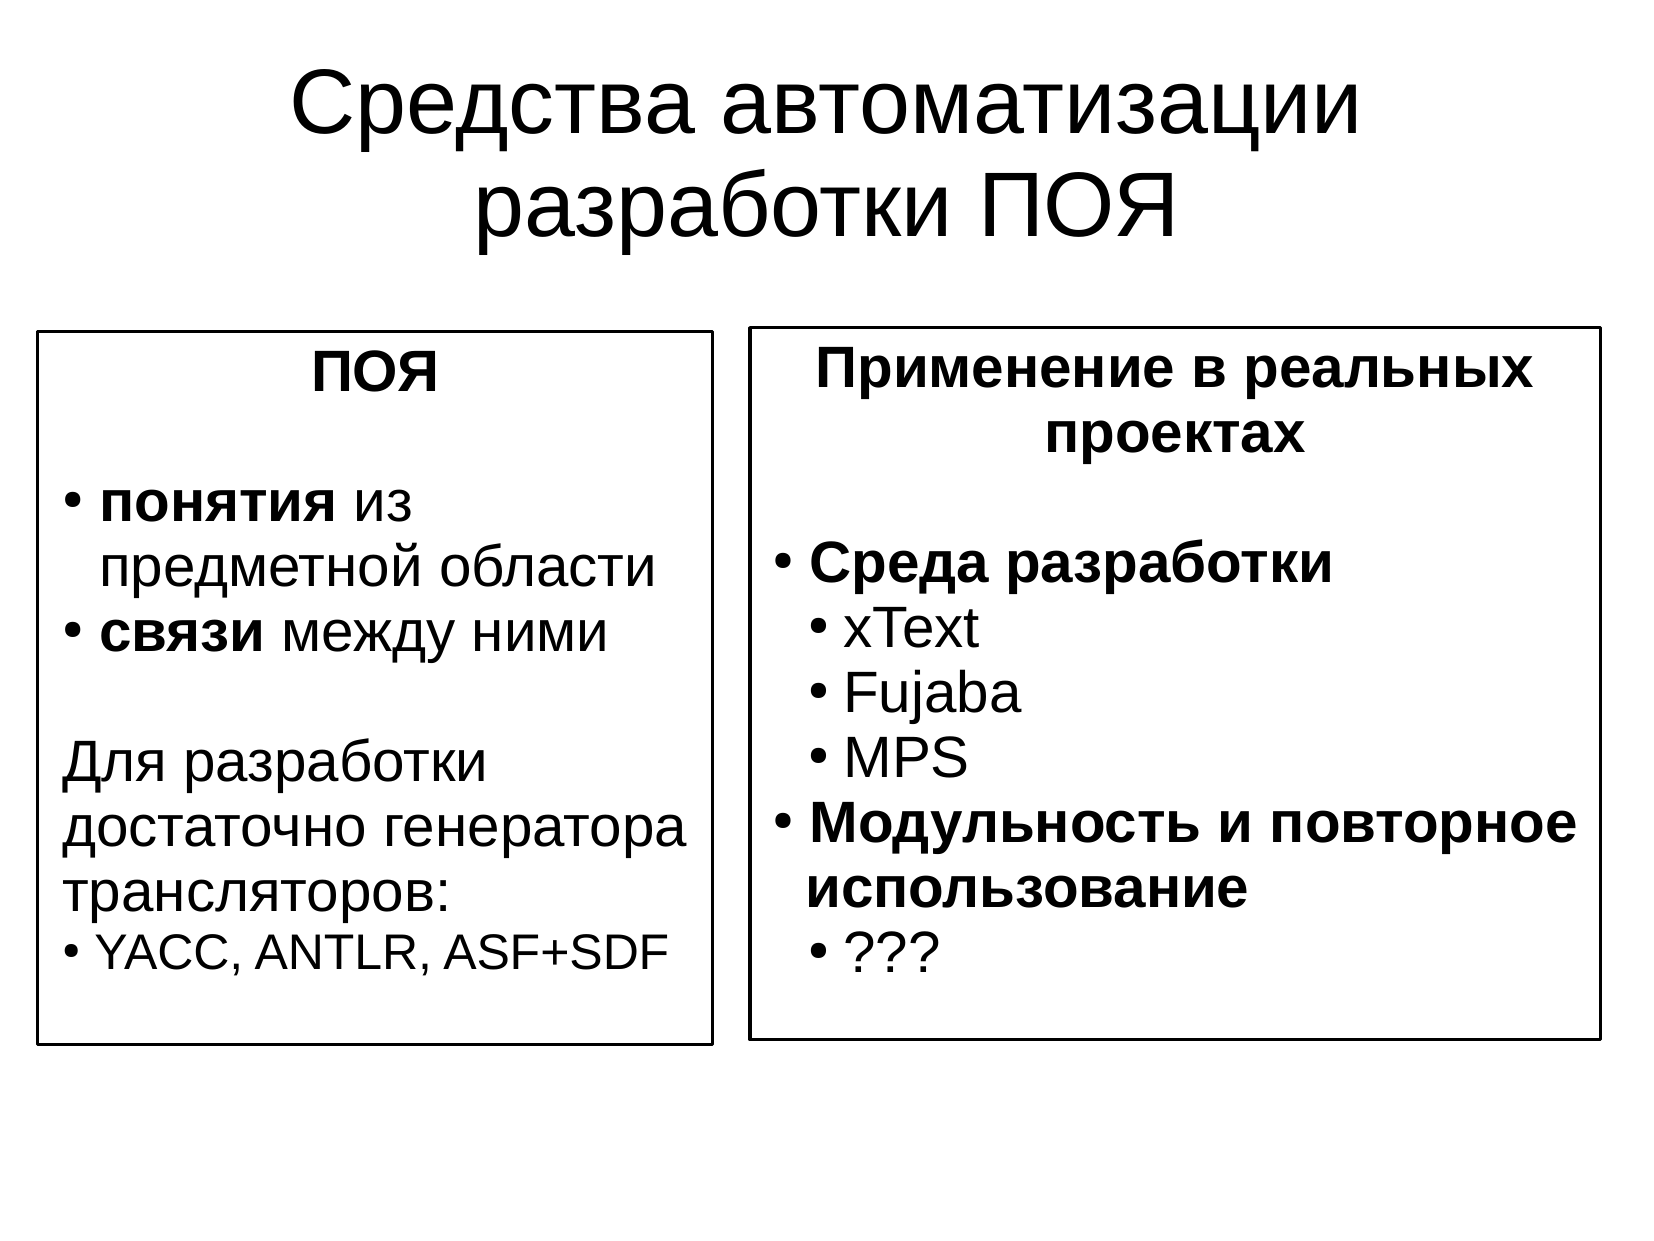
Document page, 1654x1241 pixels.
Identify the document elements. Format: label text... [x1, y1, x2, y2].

title Средства автоматизации разработки ПОЯ [82, 49, 1571, 257]
text_box ПОЯ понятия из предметной области связи между ними Для разработки достаточно генератора трансляторов: YACC, ANTLR, ASF+SDF [37, 331, 713, 1045]
text_box Применение в реальных проектах Среда разработки xText Fujaba MPS Модульность и повторное использование ??? [750, 327, 1601, 1040]
